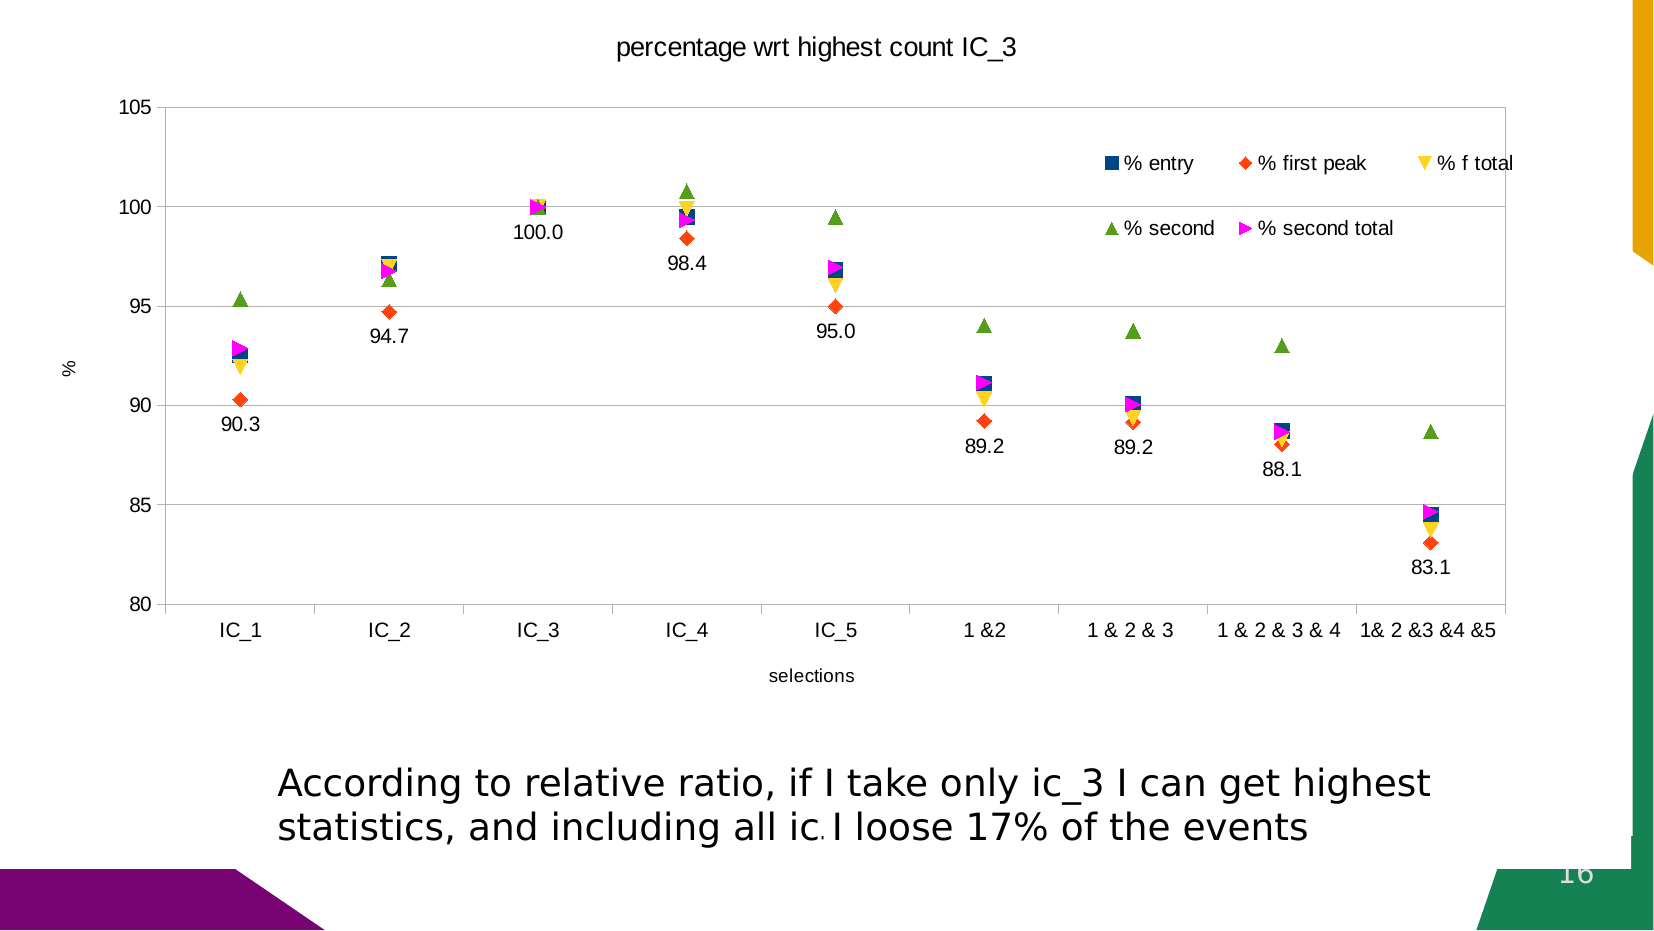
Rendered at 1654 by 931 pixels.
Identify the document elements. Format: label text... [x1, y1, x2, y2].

text_box According to relative ratio, if I take only ic_3 I can get highest statistics, and including all ic I loose 17% of the events [262, 754, 1501, 901]
chart [0, 0, 1633, 869]
